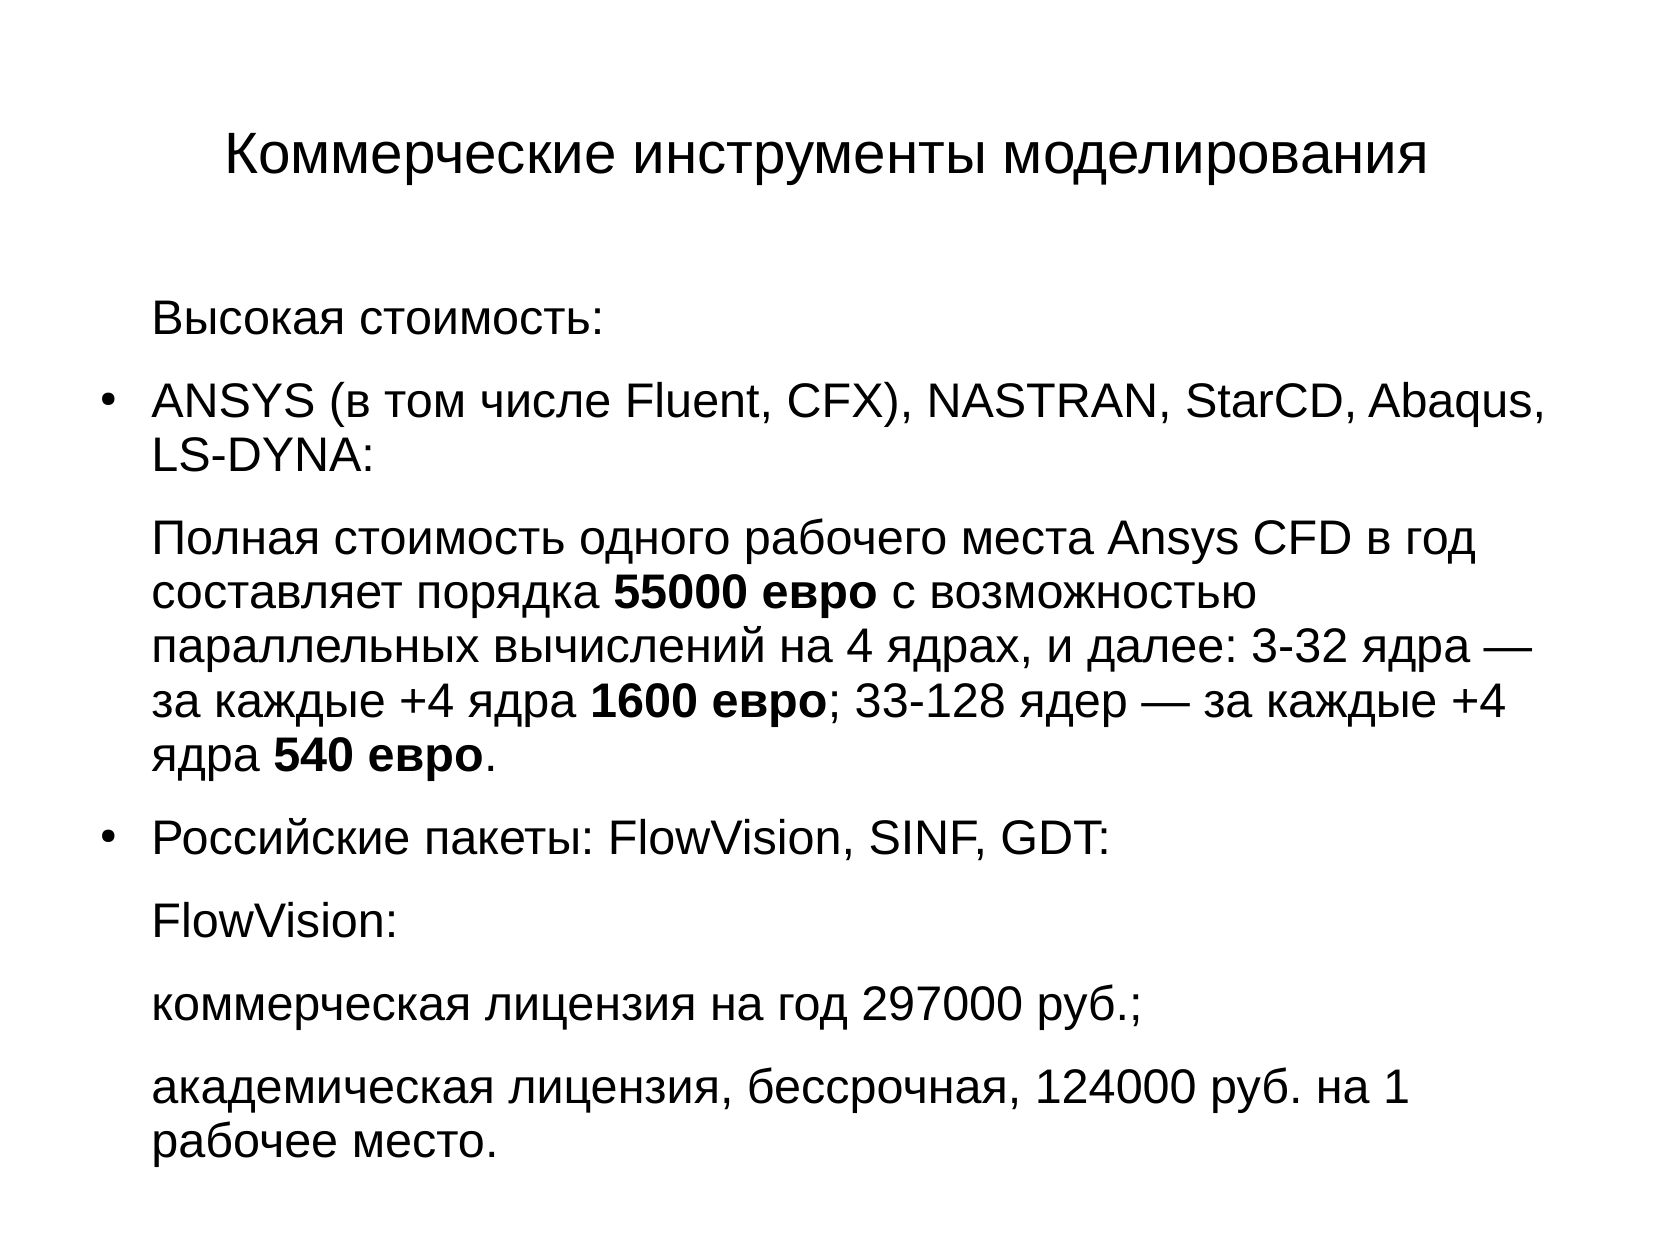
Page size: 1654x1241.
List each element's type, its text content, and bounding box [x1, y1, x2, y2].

list Высокая стоимость: ANSYS (в том числе Fluent, CFX), NASTRAN, StarCD, Abaqus, LS-DYNA: Полная стоимость одного рабочего места Ansys CFD в год составляет порядка 55000 евро с возможностью параллельных вычислений на 4 ядрах, и далее: 3-32 ядра — за каждые +4 ядра 1600 евро; 33-128 ядер — за каждые +4 ядра 540 евро. Российские пакеты: FlowVision, SINF, GDT: FlowVision: коммерческая лицензия на год 297000 руб.; академическая лицензия, бессрочная, 124000 руб. на 1 рабочее место. [82, 290, 1571, 1170]
title Коммерческие инструменты моделирования [82, 49, 1571, 257]
